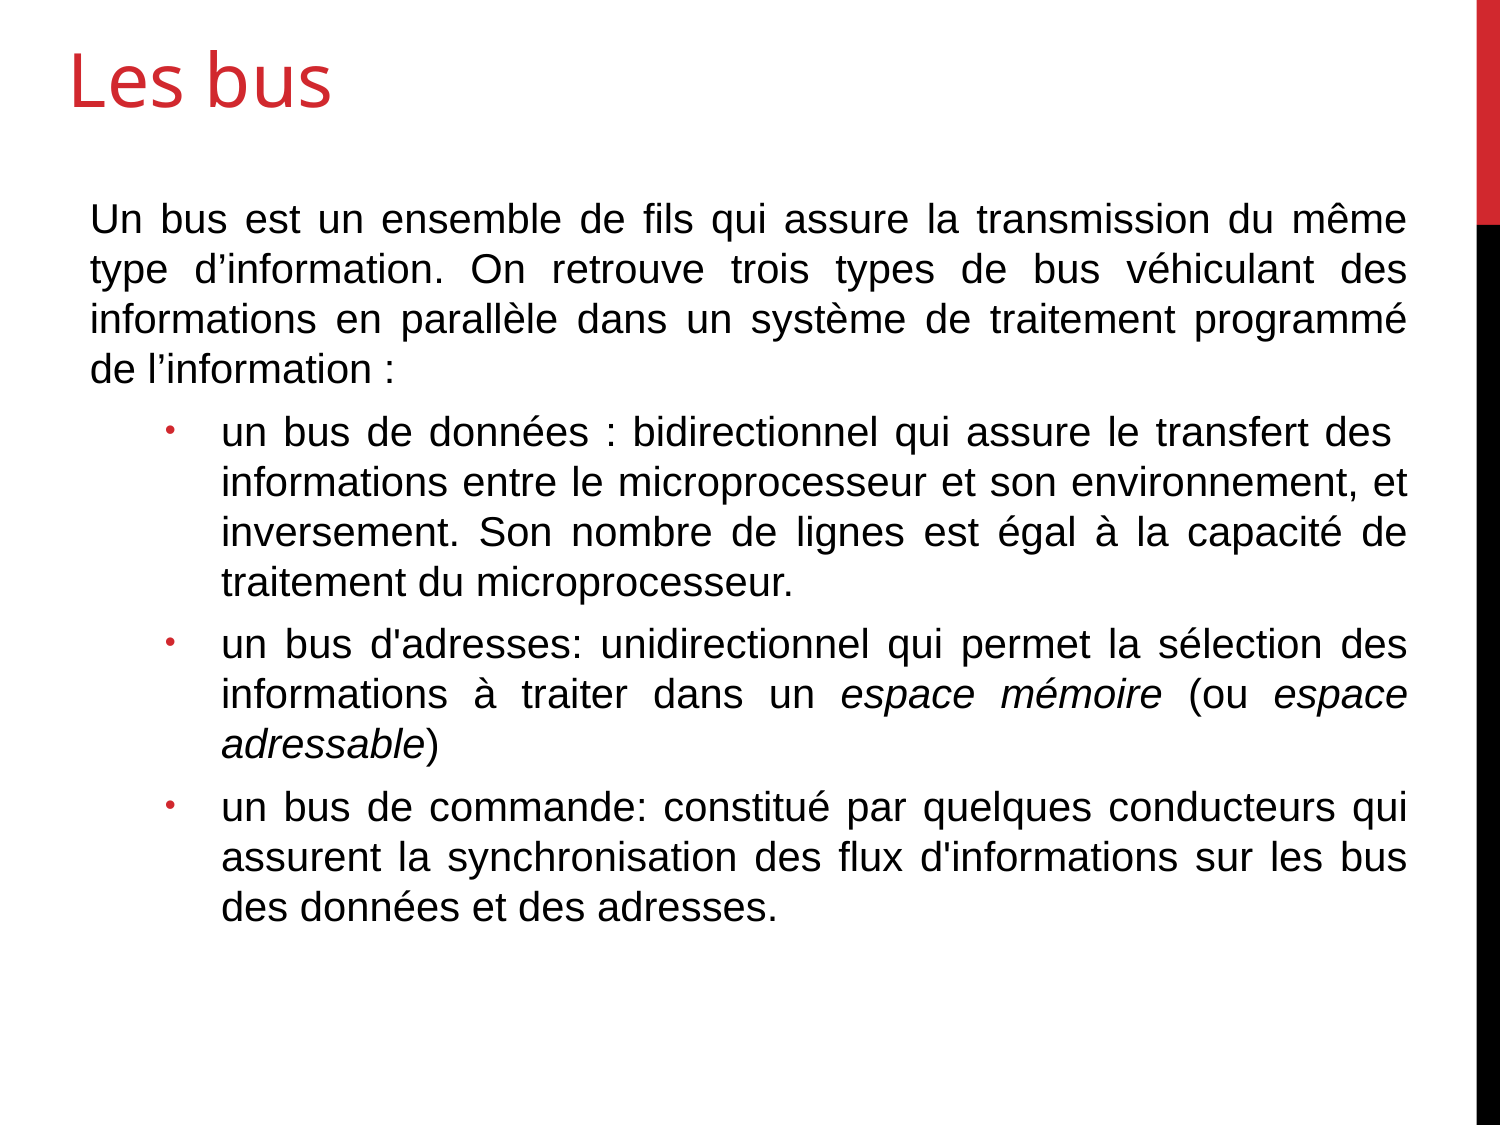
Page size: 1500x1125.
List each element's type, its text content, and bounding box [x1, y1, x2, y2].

title Les bus [53, 25, 1459, 173]
list Un bus est un ensemble de fils qui assure la transmission du même type d’information. On retrouve trois types de bus véhiculant des informations en parallèle dans un système de traitement programmé de l’information : un bus de données : bidirectionnel qui assure le transfert des informations entre le microprocesseur et son environnement, et inversement. Son nombre de lignes est égal à la capacité de traitement du microprocesseur. un bus d'adresses: unidirectionnel qui permet la sélection des informations à traiter dans un espace mémoire (ou espace adressable) un bus de commande: constitué par quelques conducteurs qui assurent la synchronisation des flux d'informations sur les bus des données et des adresses. [75, 184, 1424, 882]
